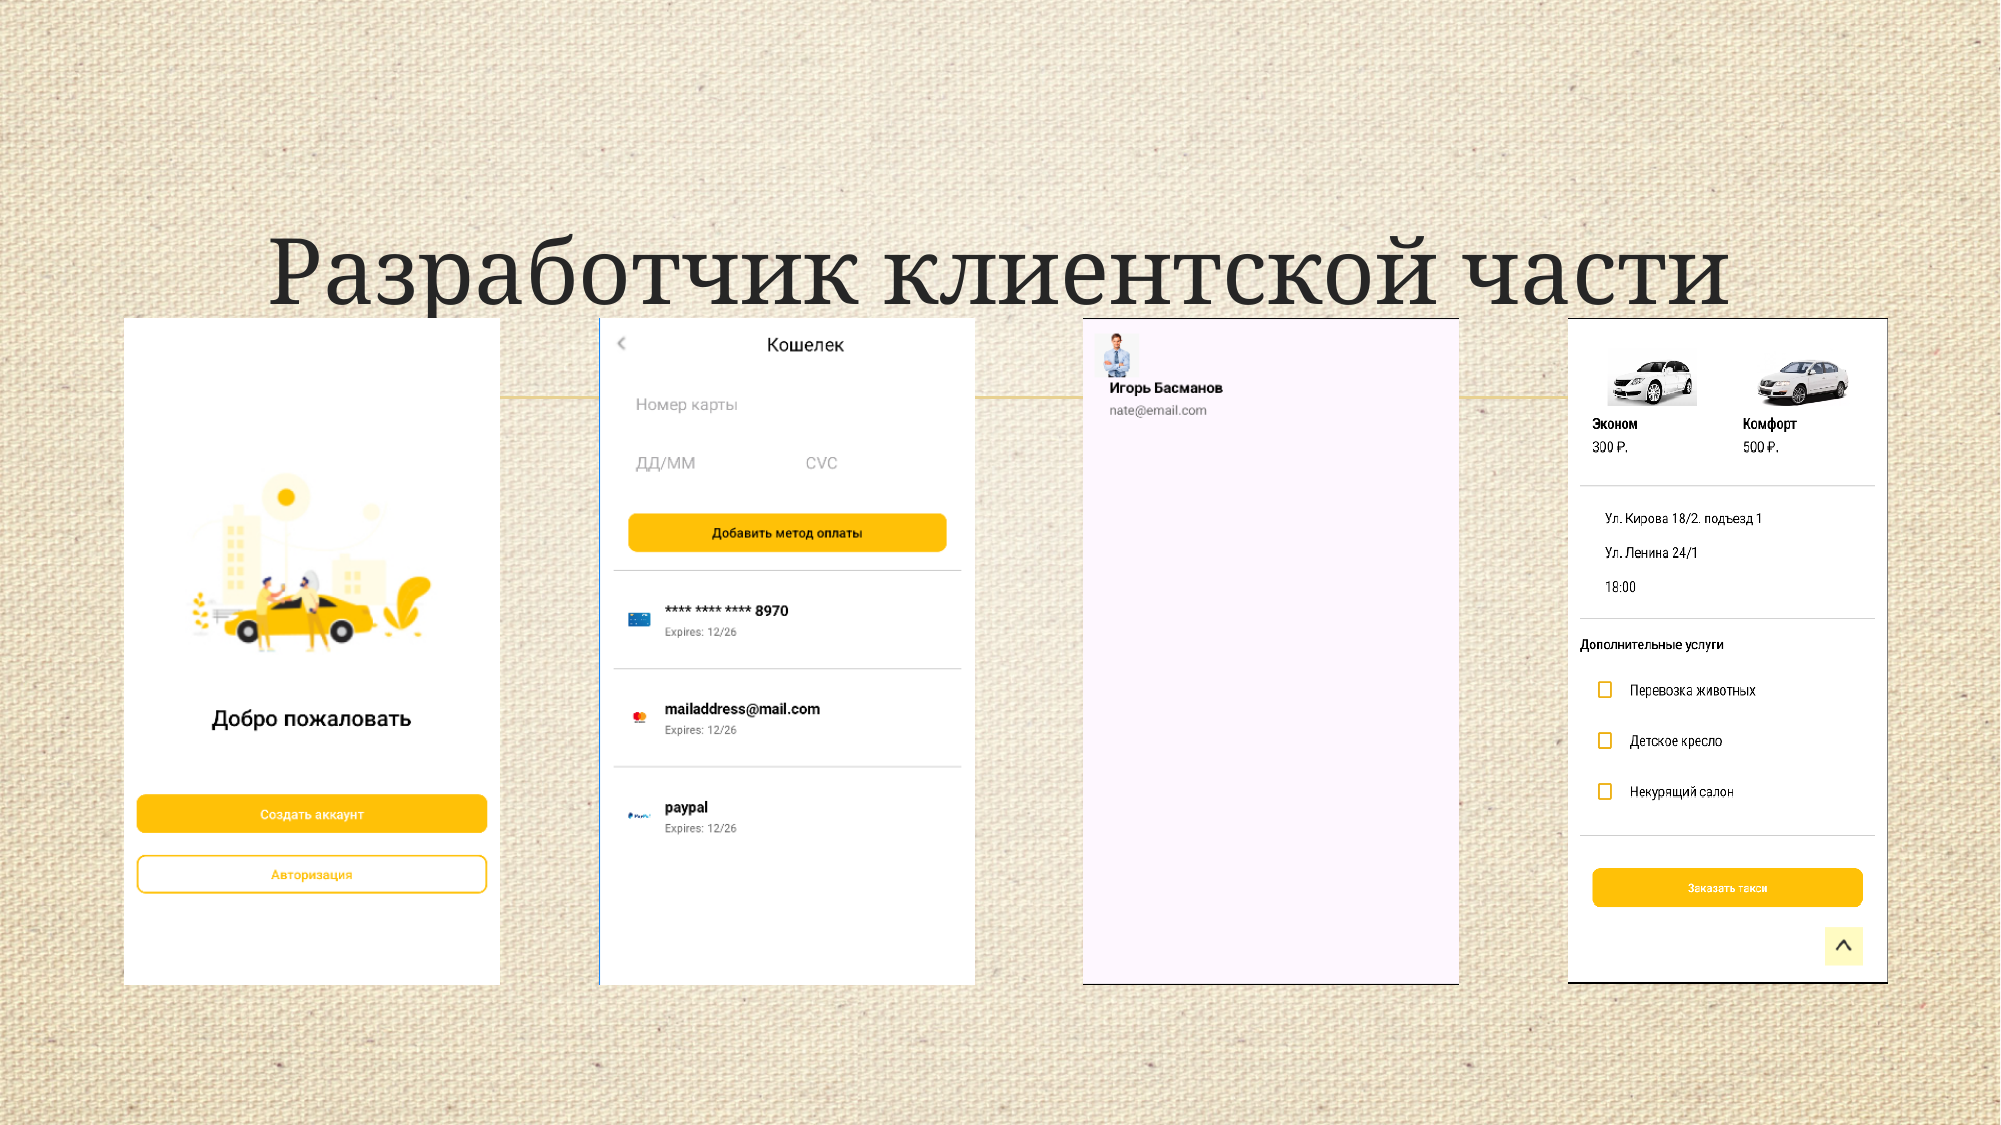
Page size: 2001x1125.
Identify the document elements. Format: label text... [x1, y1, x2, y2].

picture [599, 318, 975, 985]
picture [1568, 318, 1888, 984]
picture [124, 318, 500, 985]
picture [1083, 318, 1459, 985]
title Разработчик клиентской части [212, 161, 1788, 376]
